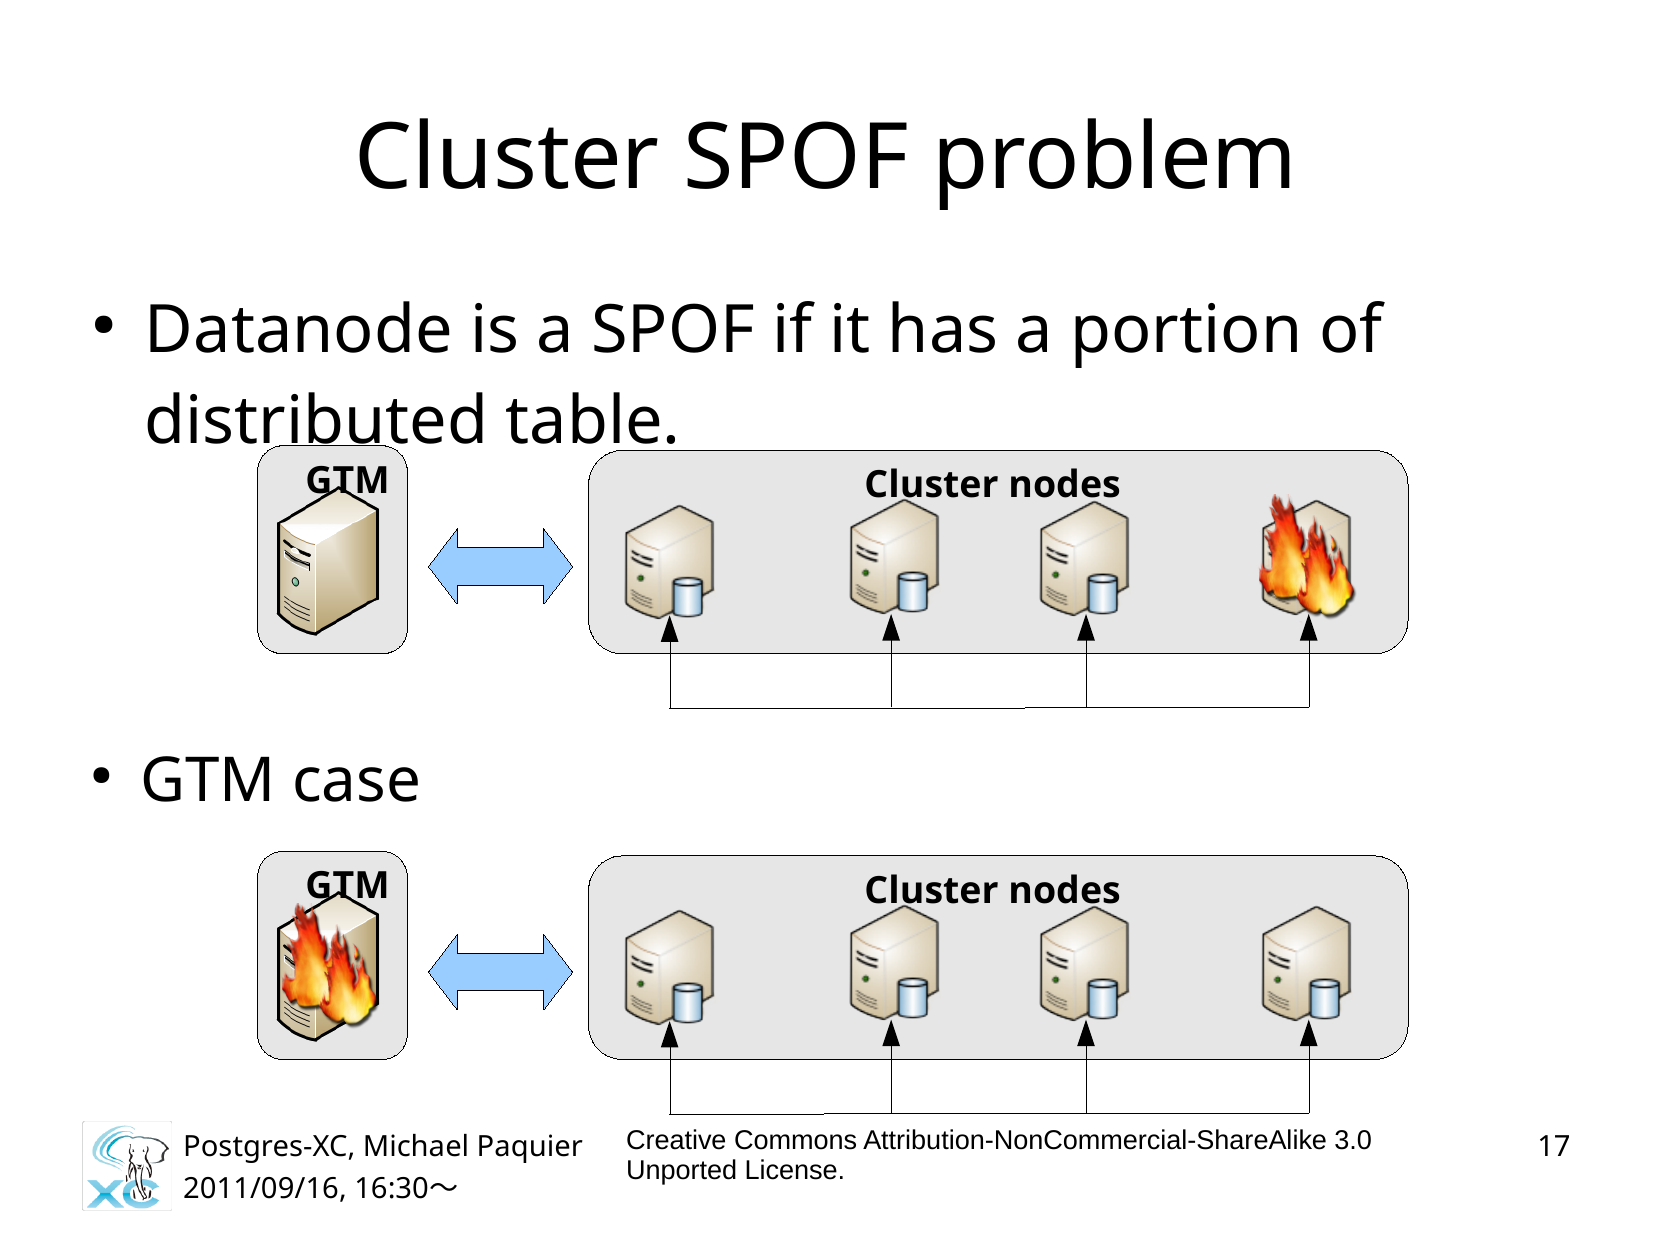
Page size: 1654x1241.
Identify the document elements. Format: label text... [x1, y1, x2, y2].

text_box [1087, 450, 1409, 654]
text_box [892, 919, 1086, 1060]
text_box Cluster nodes [849, 450, 1168, 511]
text_box [257, 851, 408, 1060]
picture [1247, 494, 1370, 626]
text_box [588, 855, 891, 1060]
picture [1039, 919, 1133, 1023]
picture [275, 484, 382, 639]
picture [624, 909, 718, 1027]
text_box [892, 511, 1086, 654]
text_box GTM [290, 851, 412, 915]
picture [624, 504, 718, 622]
picture [849, 919, 943, 1022]
list GTM case [74, 735, 1563, 821]
picture [1261, 905, 1355, 1023]
picture [1039, 511, 1133, 618]
list Datanode is a SPOF if it has a portion of distributed table. [74, 281, 1563, 477]
text_box [428, 934, 573, 1010]
text_box [257, 445, 408, 654]
title Cluster SPOF problem [82, 49, 1571, 257]
text_box Cluster nodes [849, 855, 1168, 919]
picture [270, 889, 393, 1045]
text_box [588, 450, 891, 654]
text_box GTM [290, 445, 412, 507]
text_box [1087, 855, 1409, 1060]
picture [849, 511, 943, 616]
picture [82, 1121, 172, 1211]
text_box [428, 528, 573, 604]
